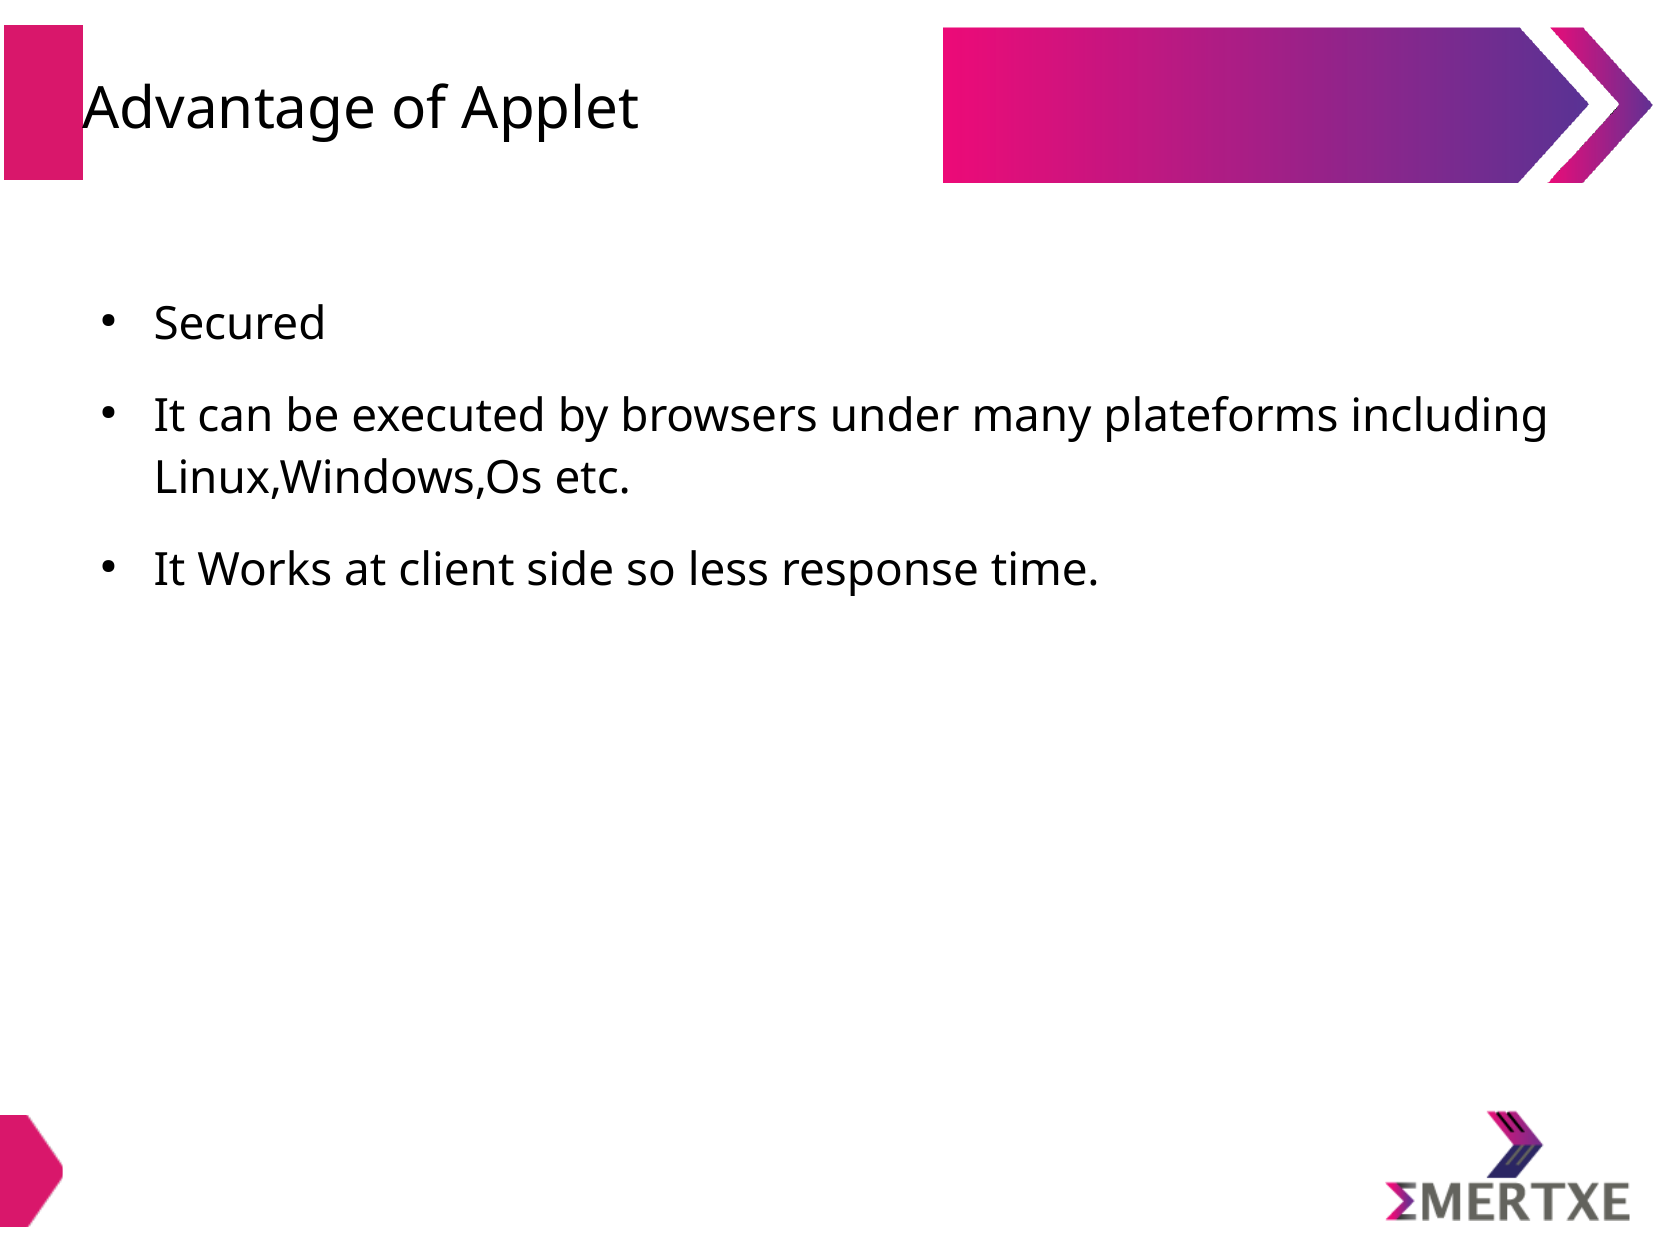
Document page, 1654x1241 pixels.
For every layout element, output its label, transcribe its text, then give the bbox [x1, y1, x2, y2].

picture [1571, 27, 1653, 183]
list Secured It can be executed by browsers under many plateforms including Linux,Windows,Os etc. It Works at client side so less response time. [82, 290, 1571, 1010]
title Advantage of Applet [82, 2, 1571, 210]
picture [1385, 1107, 1631, 1221]
